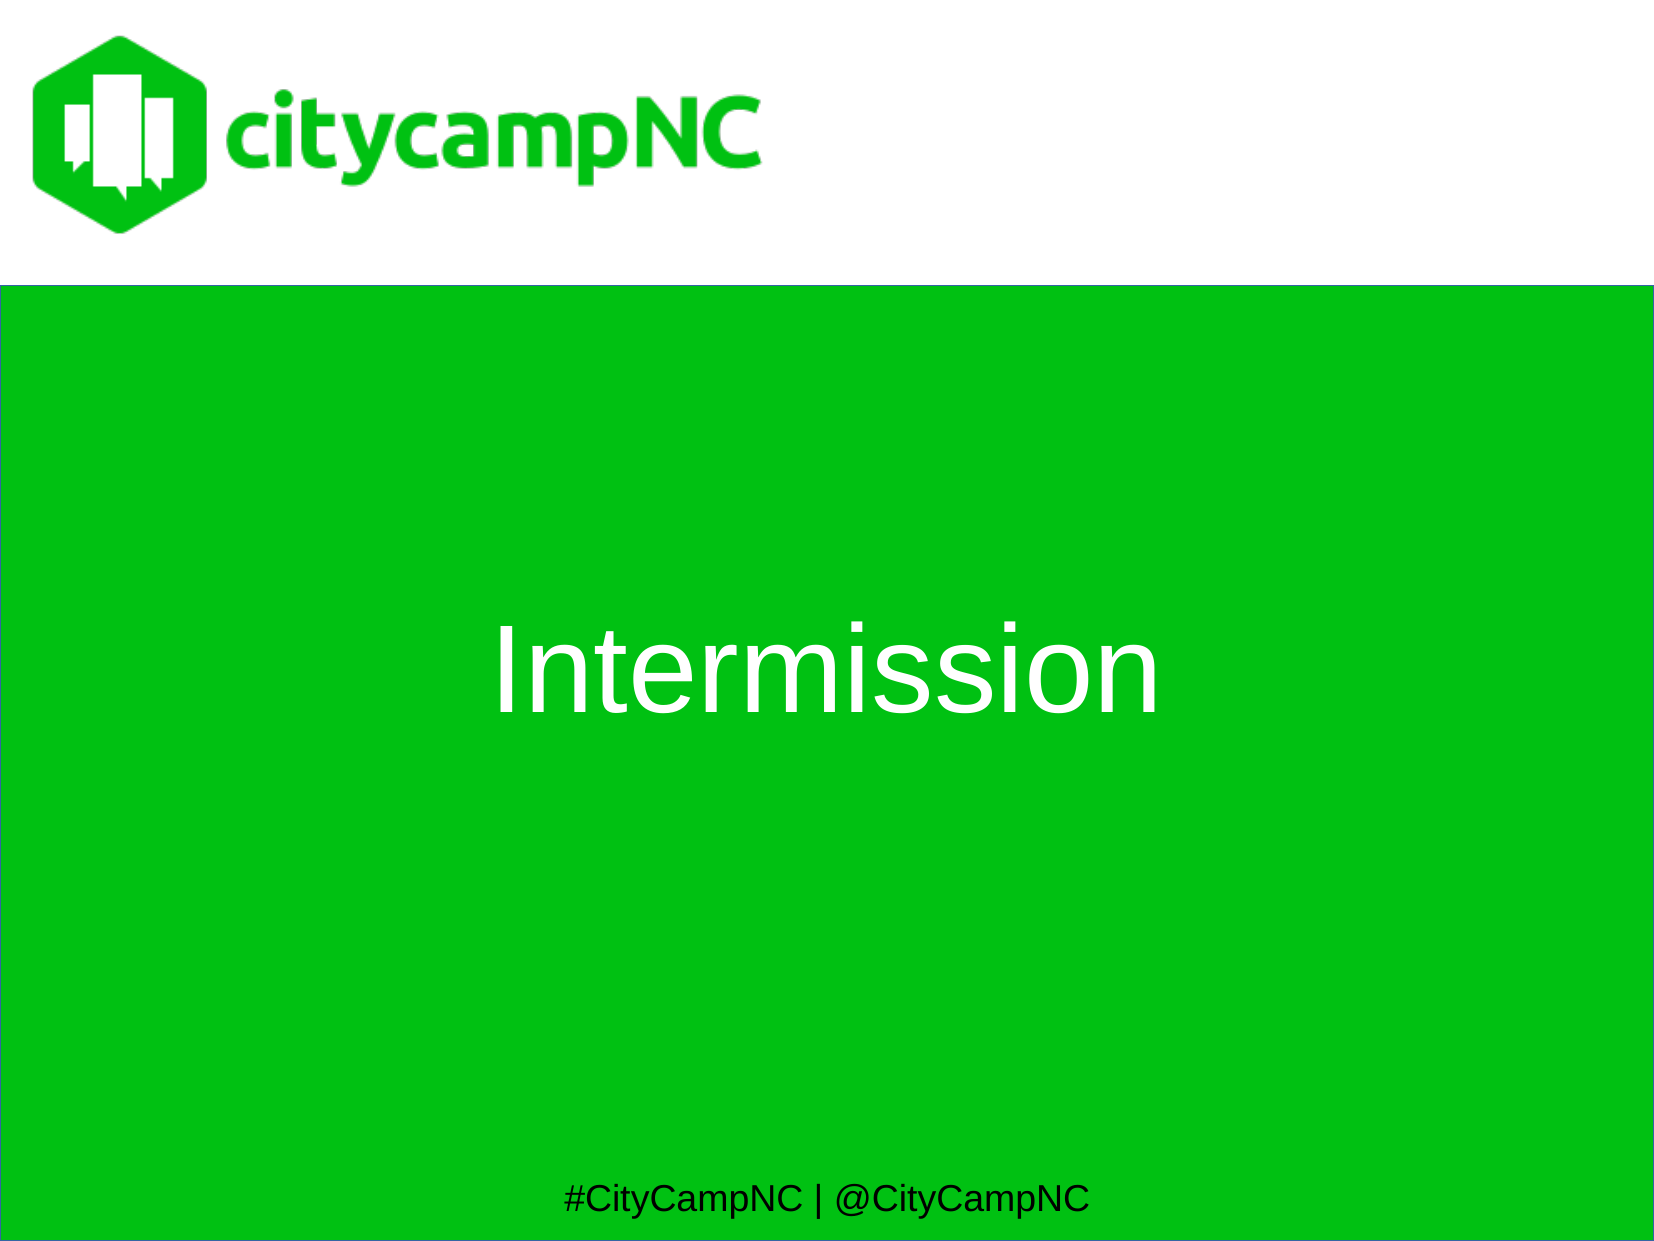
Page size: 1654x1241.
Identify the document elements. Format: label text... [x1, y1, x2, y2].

picture [0, 3, 794, 267]
text_box Intermission [474, 591, 1179, 747]
